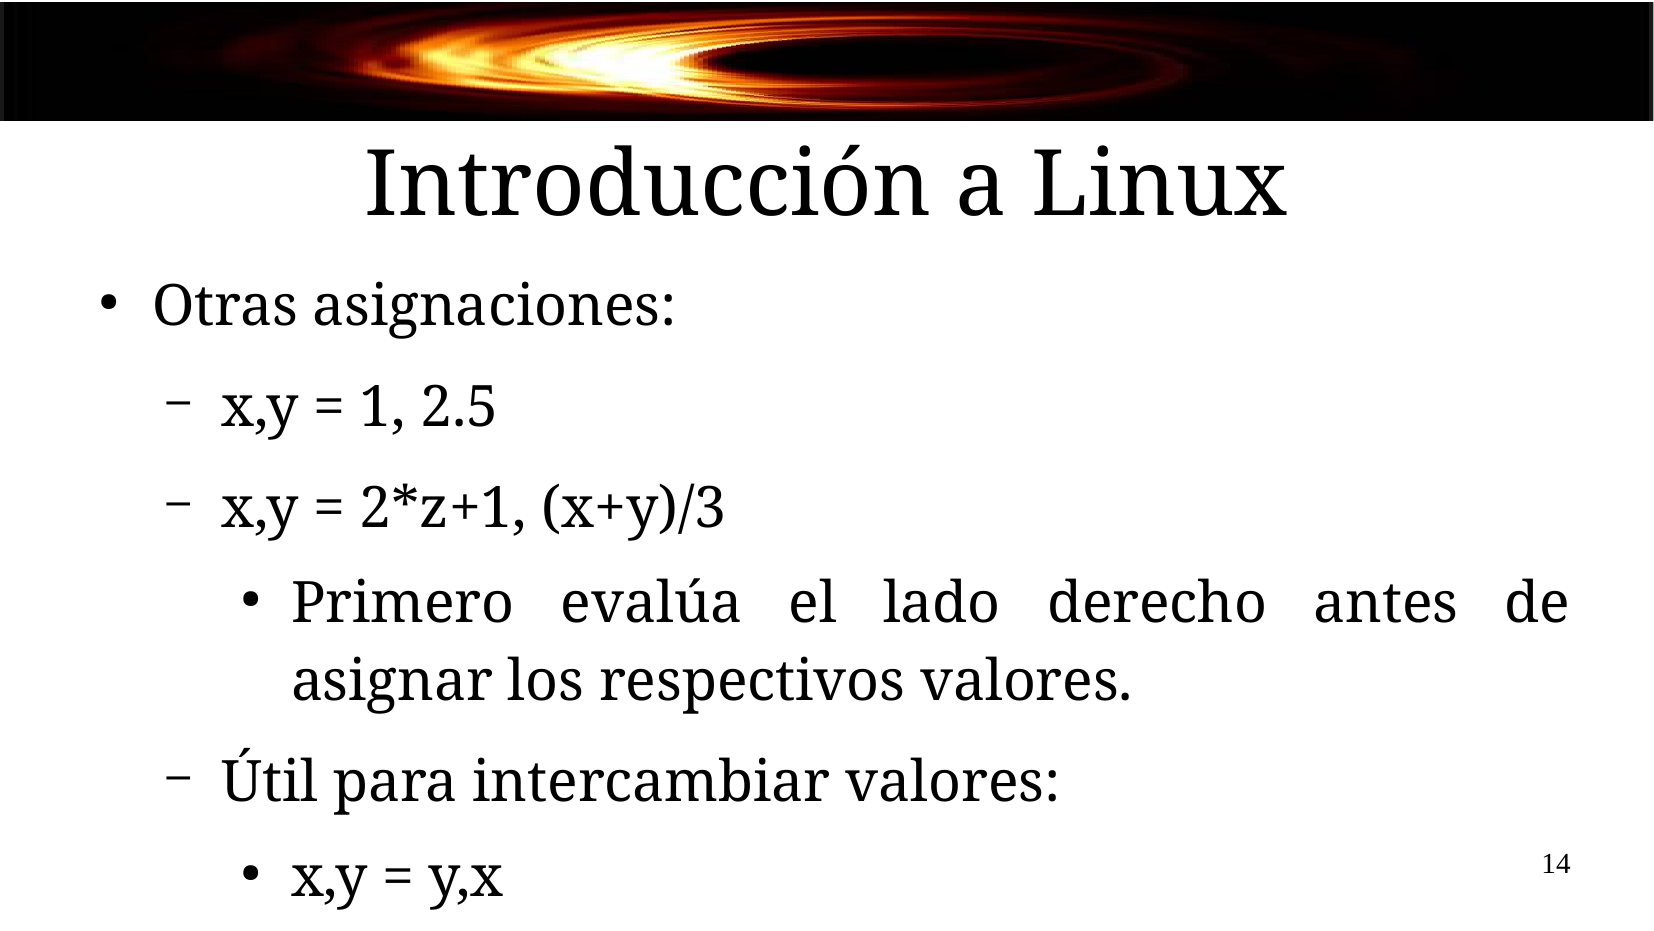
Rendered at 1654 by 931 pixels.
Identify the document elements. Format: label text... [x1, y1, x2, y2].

picture [0, 2, 1654, 121]
list Otras asignaciones: x,y = 1, 2.5 x,y = 2*z+1, (x+y)/3 Primero evalúa el lado derecho antes de asignar los respectivos valores. Útil para intercambiar valores: x,y = y,x [82, 264, 1571, 916]
title Introducción a Linux [82, 121, 1571, 258]
